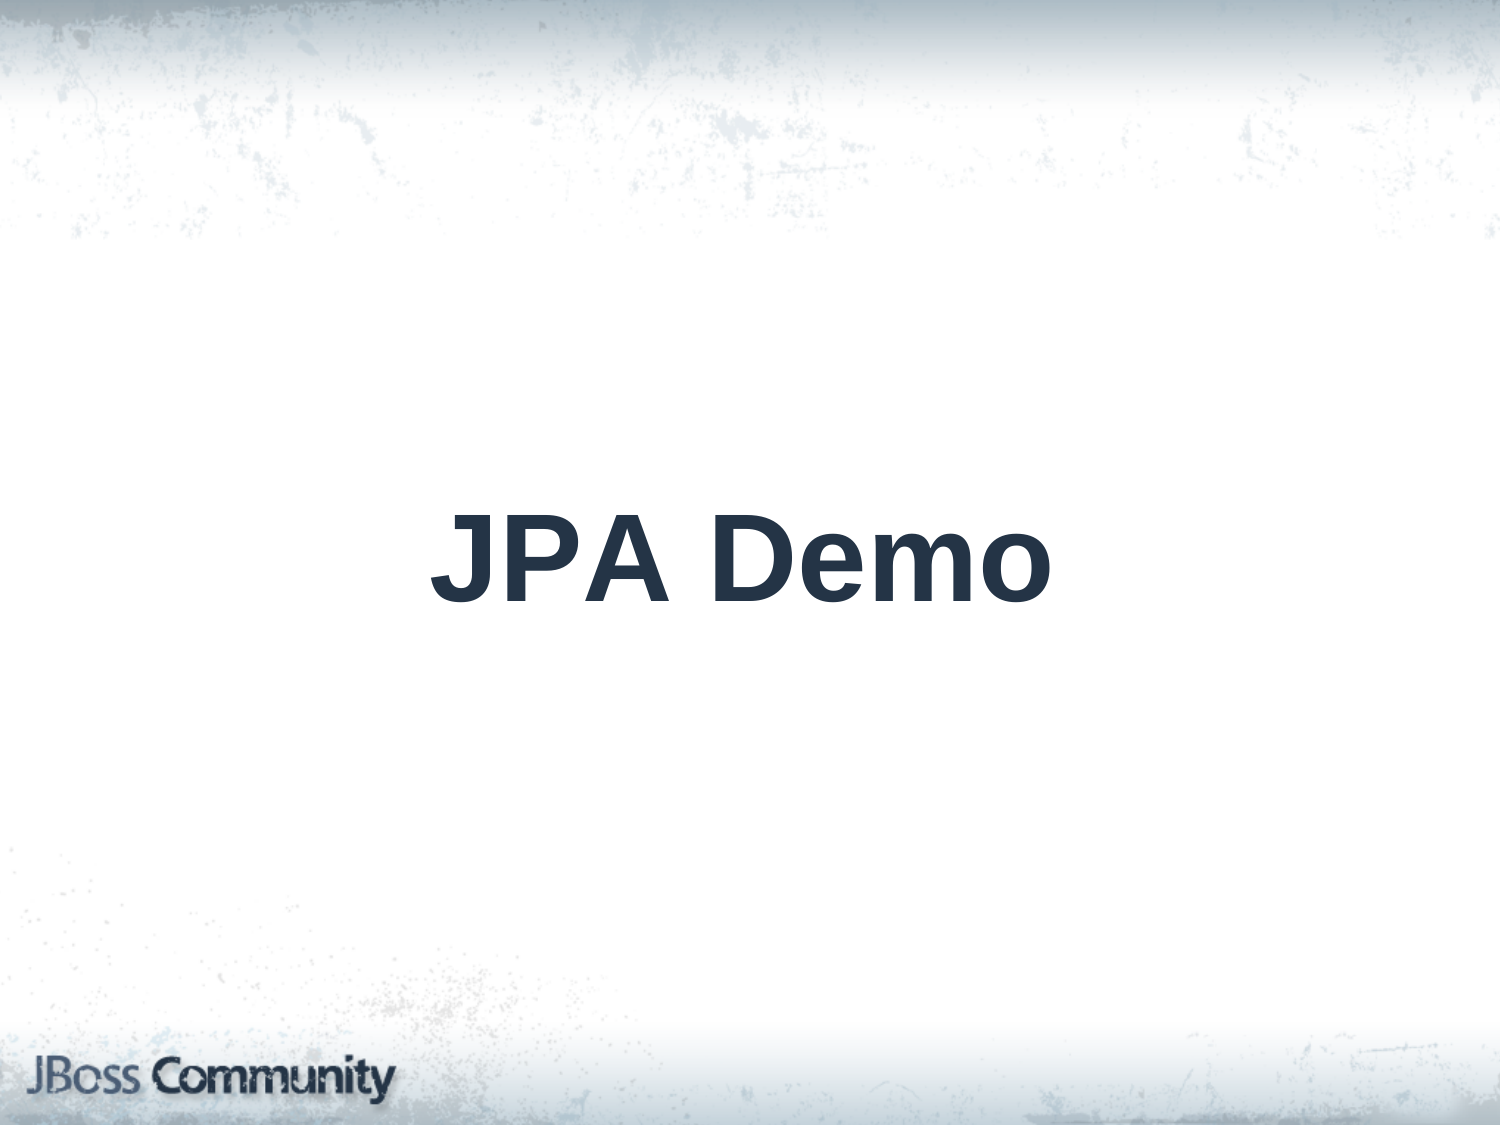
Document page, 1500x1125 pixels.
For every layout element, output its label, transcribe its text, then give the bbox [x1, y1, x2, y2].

picture [0, 0, 1500, 1125]
title JPA Demo [105, 450, 1381, 653]
